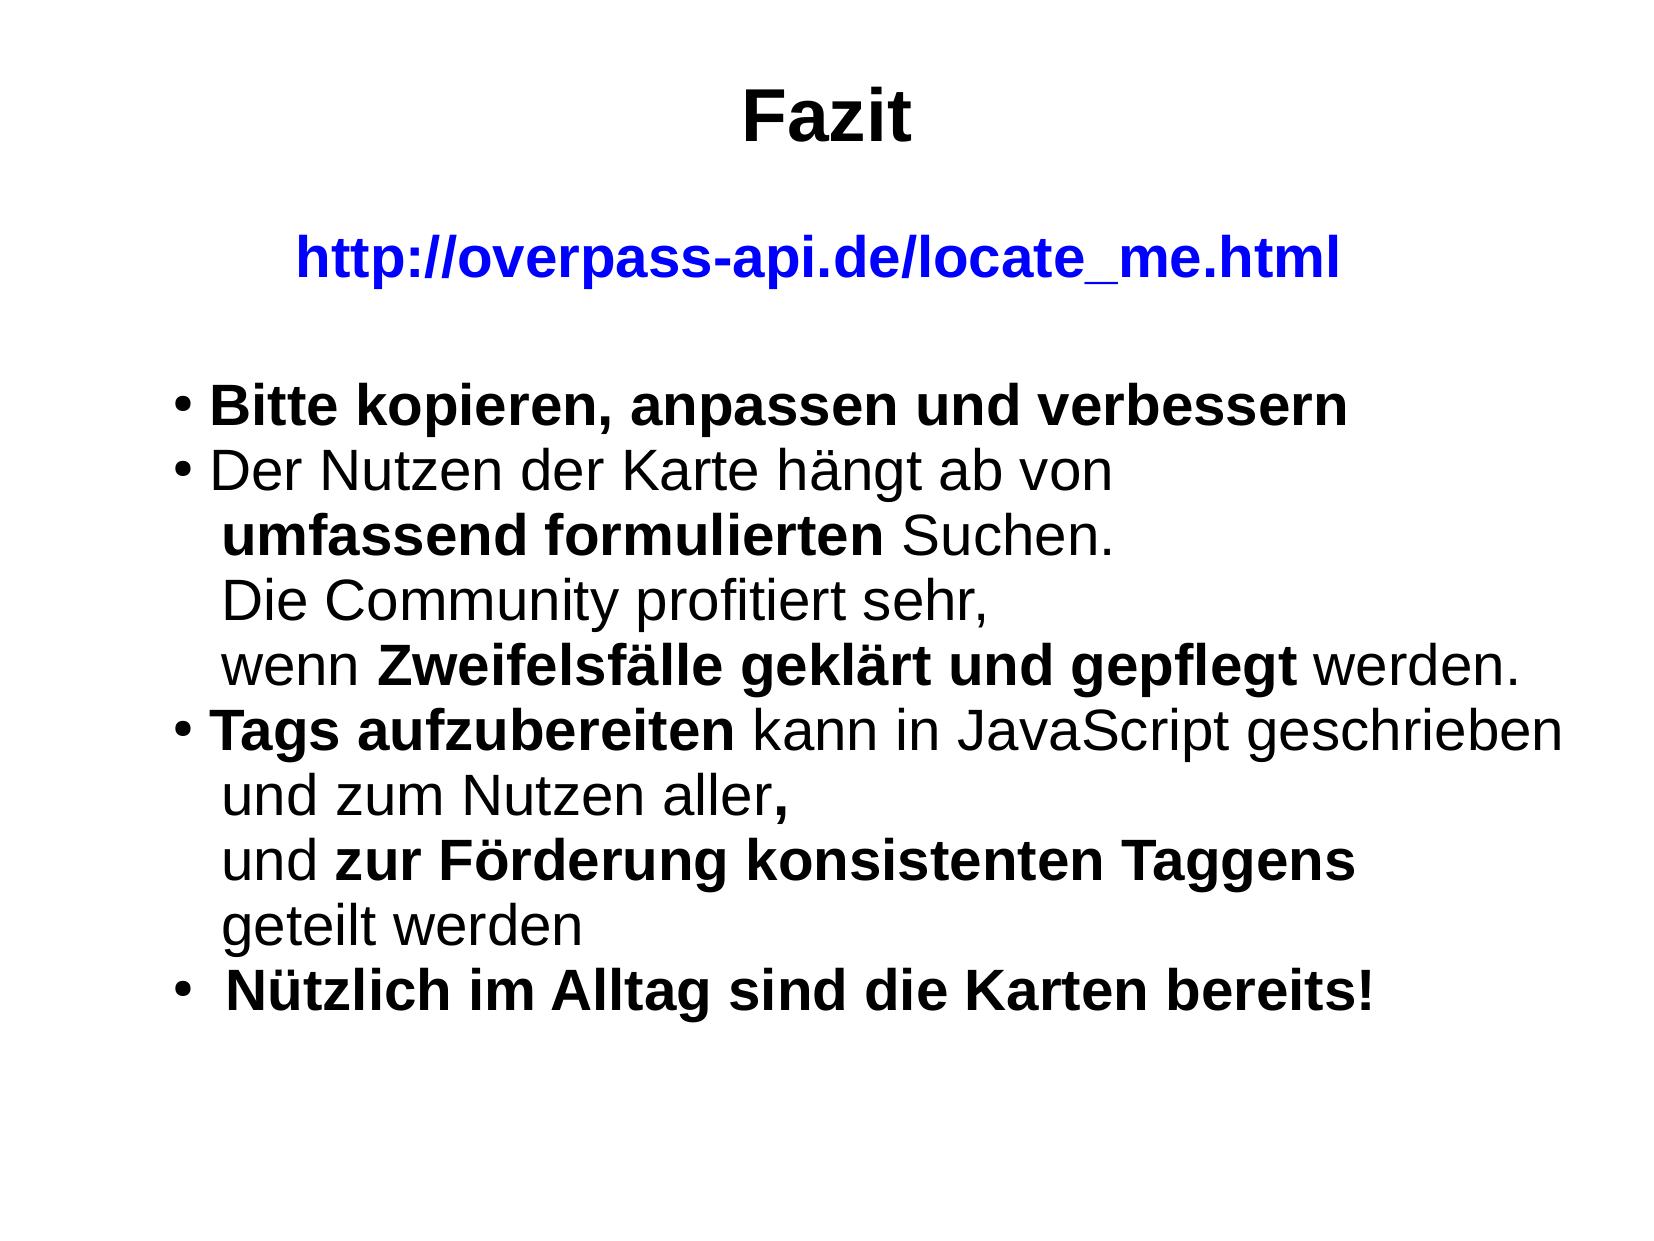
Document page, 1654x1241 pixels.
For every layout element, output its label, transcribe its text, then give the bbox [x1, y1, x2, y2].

text_box Fazit [726, 65, 927, 165]
text_box Bitte kopieren, anpassen und verbessern Der Nutzen der Karte hängt ab von umfassend formulierten Suchen. Die Community profitiert sehr, wenn Zweifelsfälle geklärt und gepflegt werden. Tags aufzubereiten kann in JavaScript geschrieben und zum Nutzen aller, und zur Förderung konsistenten Taggens geteilt werden Nützlich im Alltag sind die Karten bereits! [157, 365, 1580, 1031]
text_box http://overpass-api.de/locate_me.html [280, 217, 1358, 298]
